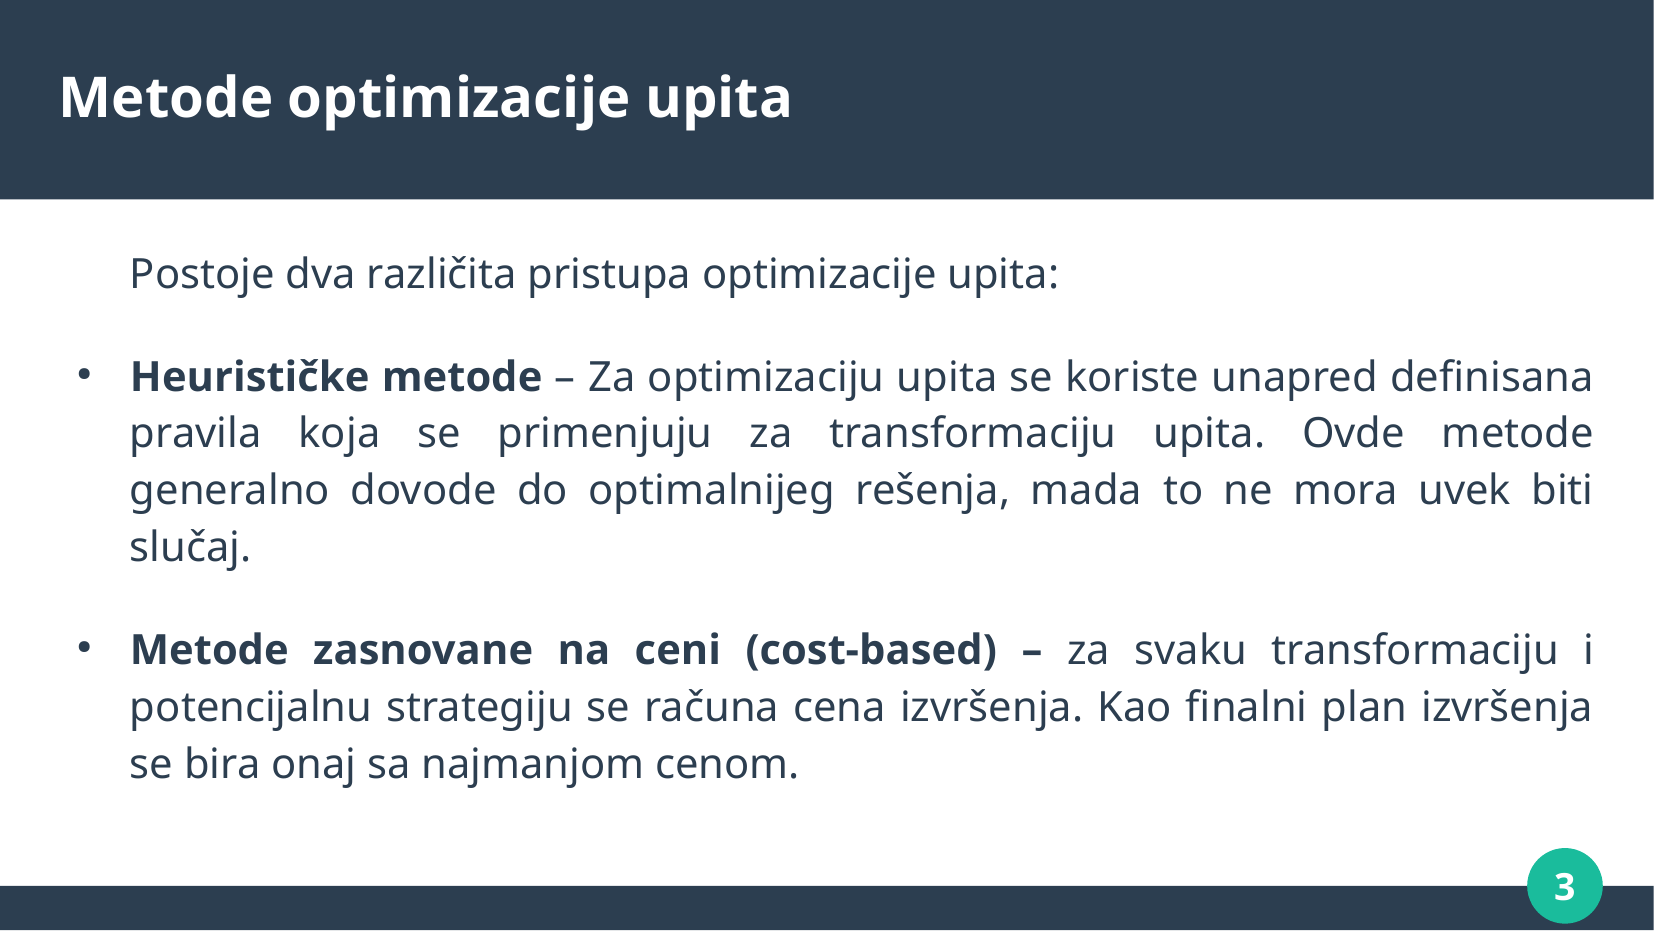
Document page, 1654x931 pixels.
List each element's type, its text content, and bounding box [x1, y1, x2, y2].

title Metode optimizacije upita [59, 37, 1595, 155]
list Postoje dva različita pristupa optimizacije upita: Heurističke metode – Za optimizaciju upita se koriste unapred definisana pravila koja se primenjuju za transformaciju upita. Ovde metode generalno dovode do optimalnijeg rešenja, mada to ne mora uvek biti slučaj. Metode zasnovane na ceni (cost-based) – za svaku transformaciju i potencijalnu strategiju se računa cena izvršenja. Kao finalni plan izvršenja se bira onaj sa najmanjom cenom. [59, 243, 1595, 864]
